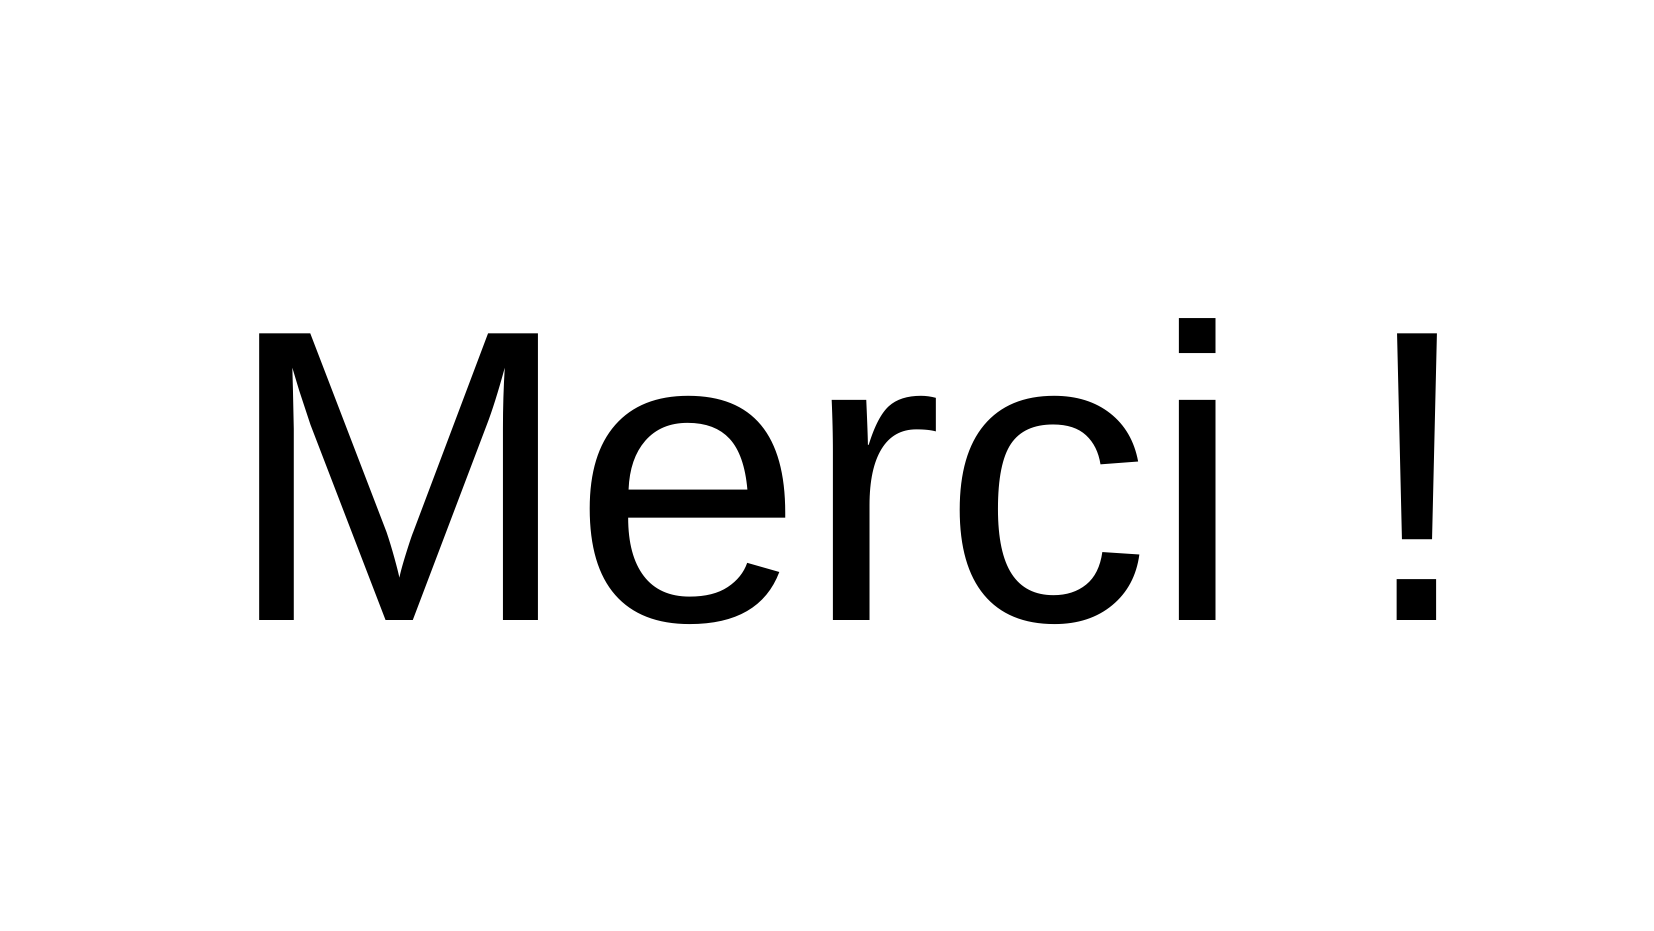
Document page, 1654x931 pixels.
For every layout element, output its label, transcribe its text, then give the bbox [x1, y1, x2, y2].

title Merci ! [106, 243, 1595, 709]
